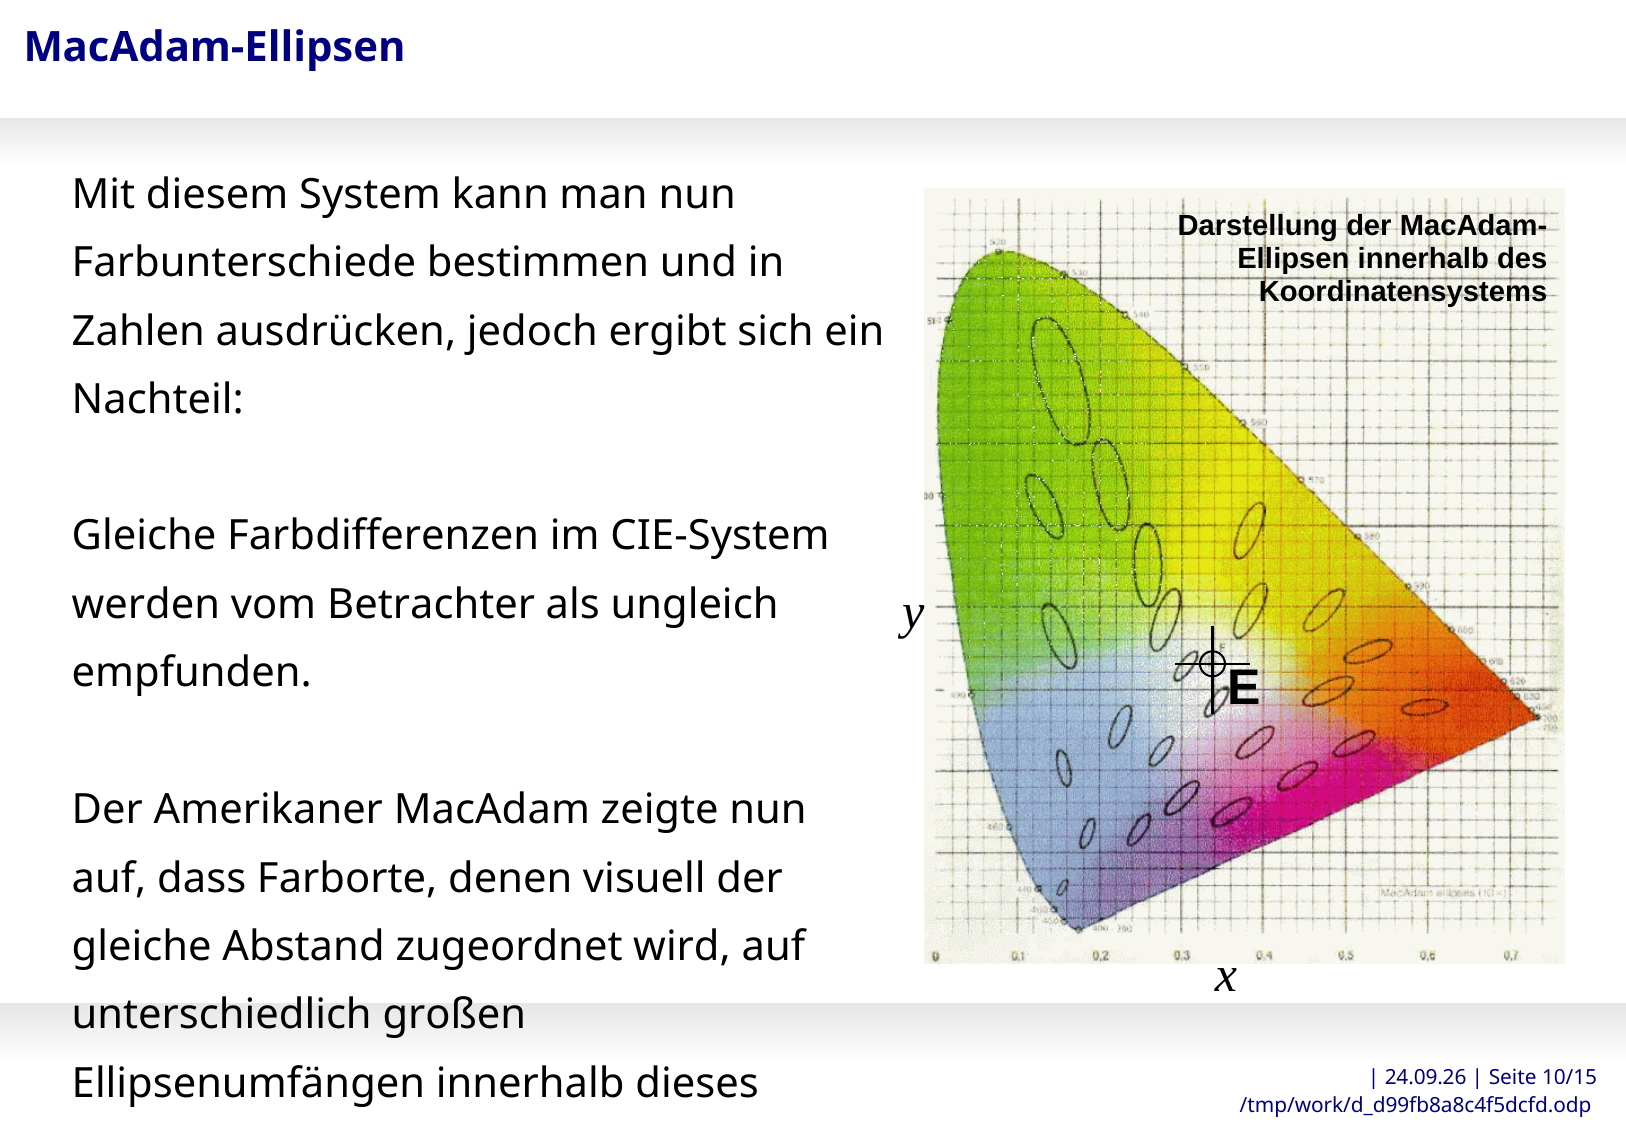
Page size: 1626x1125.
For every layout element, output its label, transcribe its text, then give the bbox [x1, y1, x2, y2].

text_box E [1214, 665, 1223, 674]
text_box Darstellung der MacAdam-Ellipsen innerhalb des Koordinatensystems [1112, 201, 1563, 316]
text_box x [1200, 938, 1263, 1010]
text_box E [1214, 653, 1223, 663]
title MacAdam-Ellipsen [23, 5, 1600, 154]
list Mit diesem System kann man nun Farbunterschiede bestimmen und in Zahlen ausdrücken, jedoch ergibt sich ein Nachteil: Gleiche Farbdifferenzen im CIE-System werden vom Betrachter als ungleich empfunden. Der Amerikaner MacAdam zeigte nun auf, dass Farborte, denen visuell der gleiche Abstand zugeordnet wird, auf unterschiedlich großen Ellipsenumfängen innerhalb dieses Farbraums liegen. [24, 152, 886, 983]
text_box y [887, 576, 951, 648]
picture [924, 188, 1565, 964]
text_box E [1212, 651, 1276, 723]
